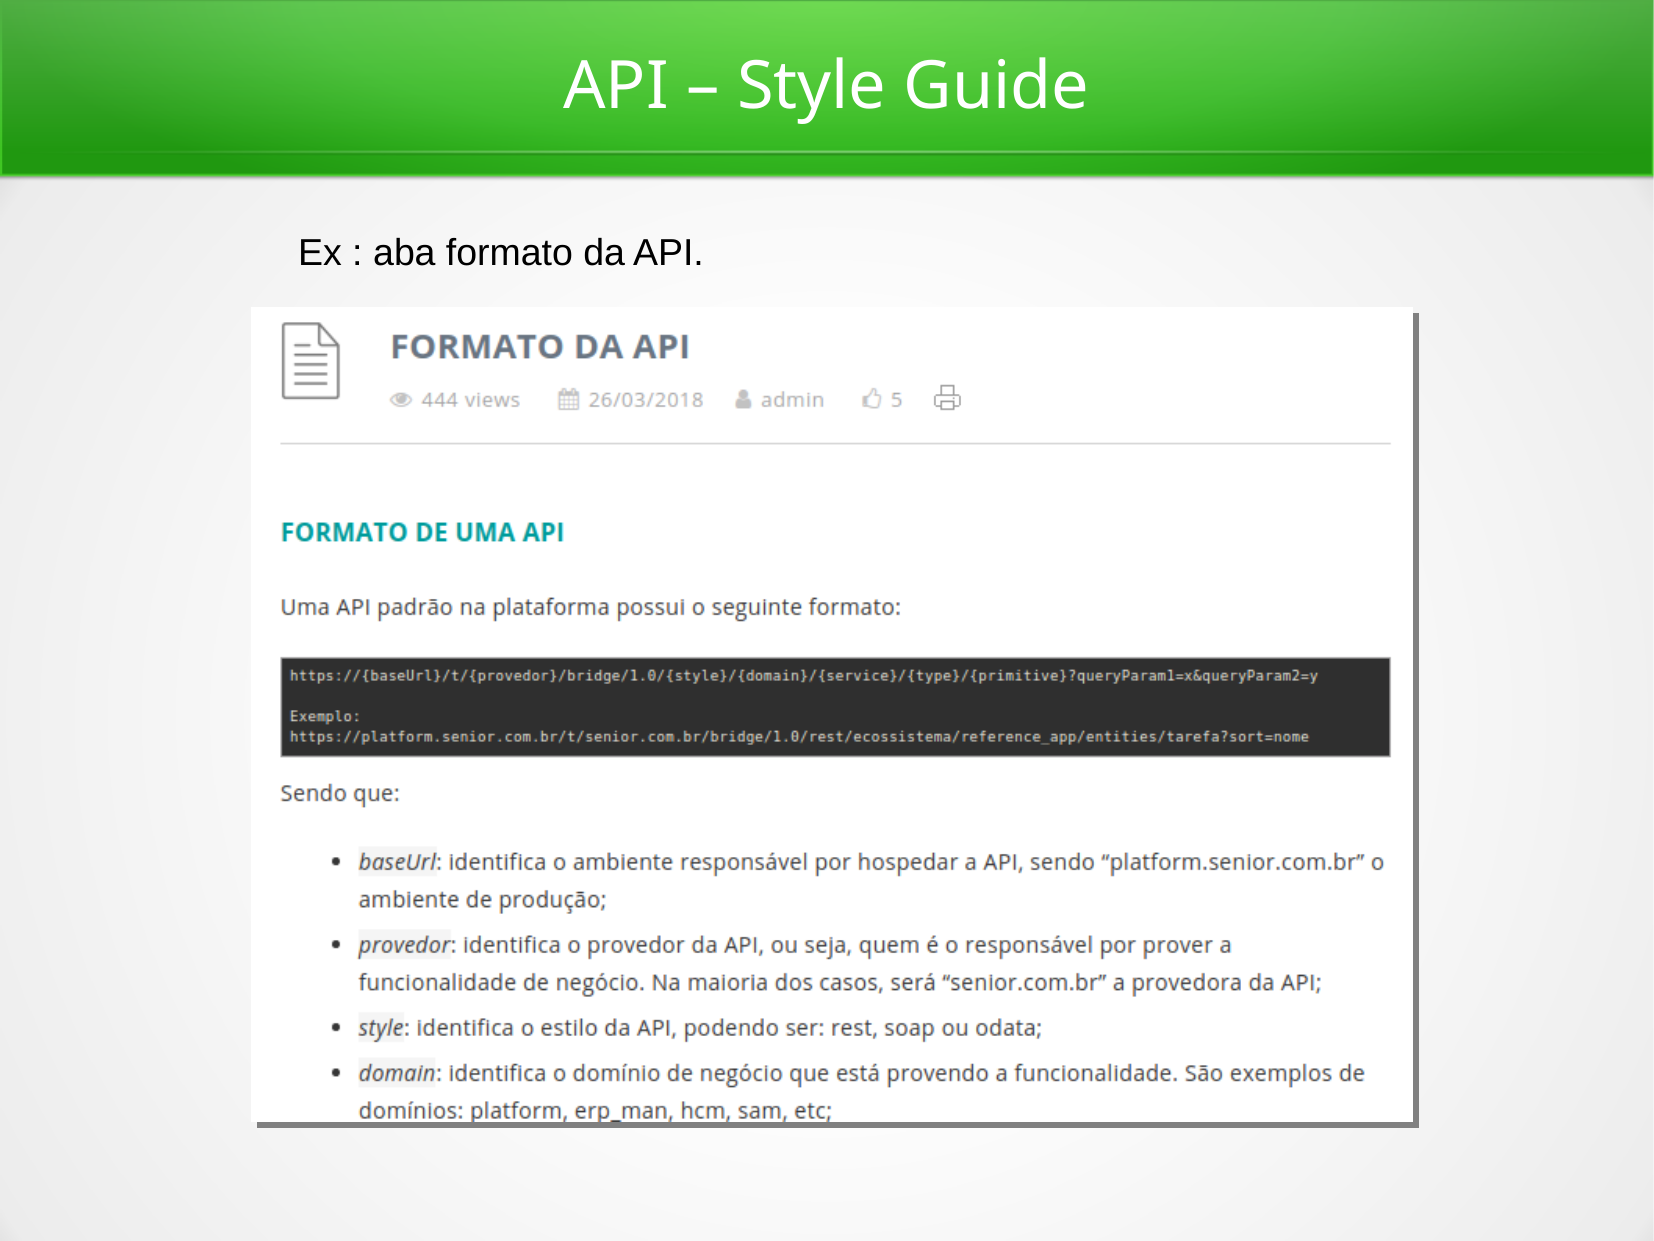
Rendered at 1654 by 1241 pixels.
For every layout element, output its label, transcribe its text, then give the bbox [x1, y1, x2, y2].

title API – Style Guide [82, 11, 1571, 154]
picture [0, 0, 1654, 1241]
text_box Ex : aba formato da API. [283, 224, 720, 282]
